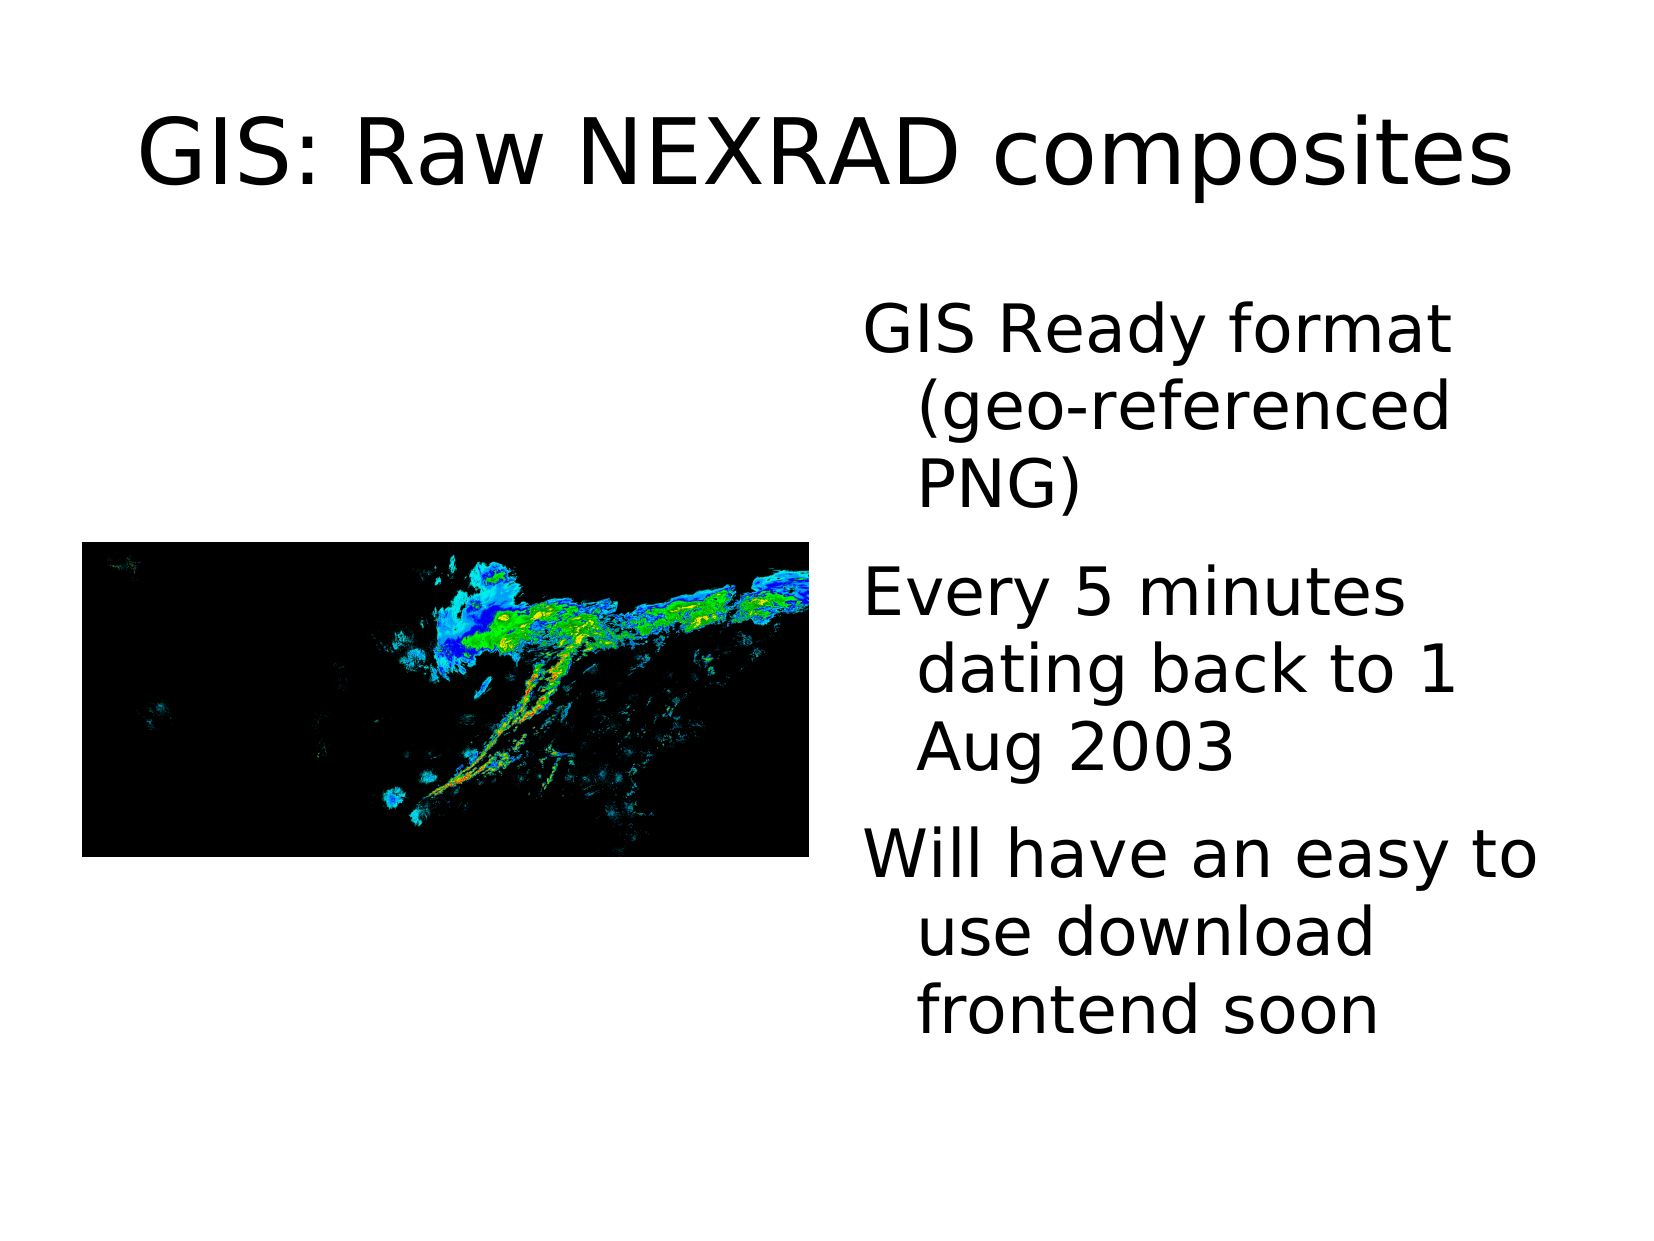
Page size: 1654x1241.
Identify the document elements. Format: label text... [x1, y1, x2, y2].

picture [82, 542, 809, 857]
title GIS: Raw NEXRAD composites [82, 49, 1571, 257]
list GIS Ready format (geo-referenced PNG) Every 5 minutes dating back to 1 Aug 2003 Will have an easy to use download frontend soon [845, 290, 1572, 1109]
